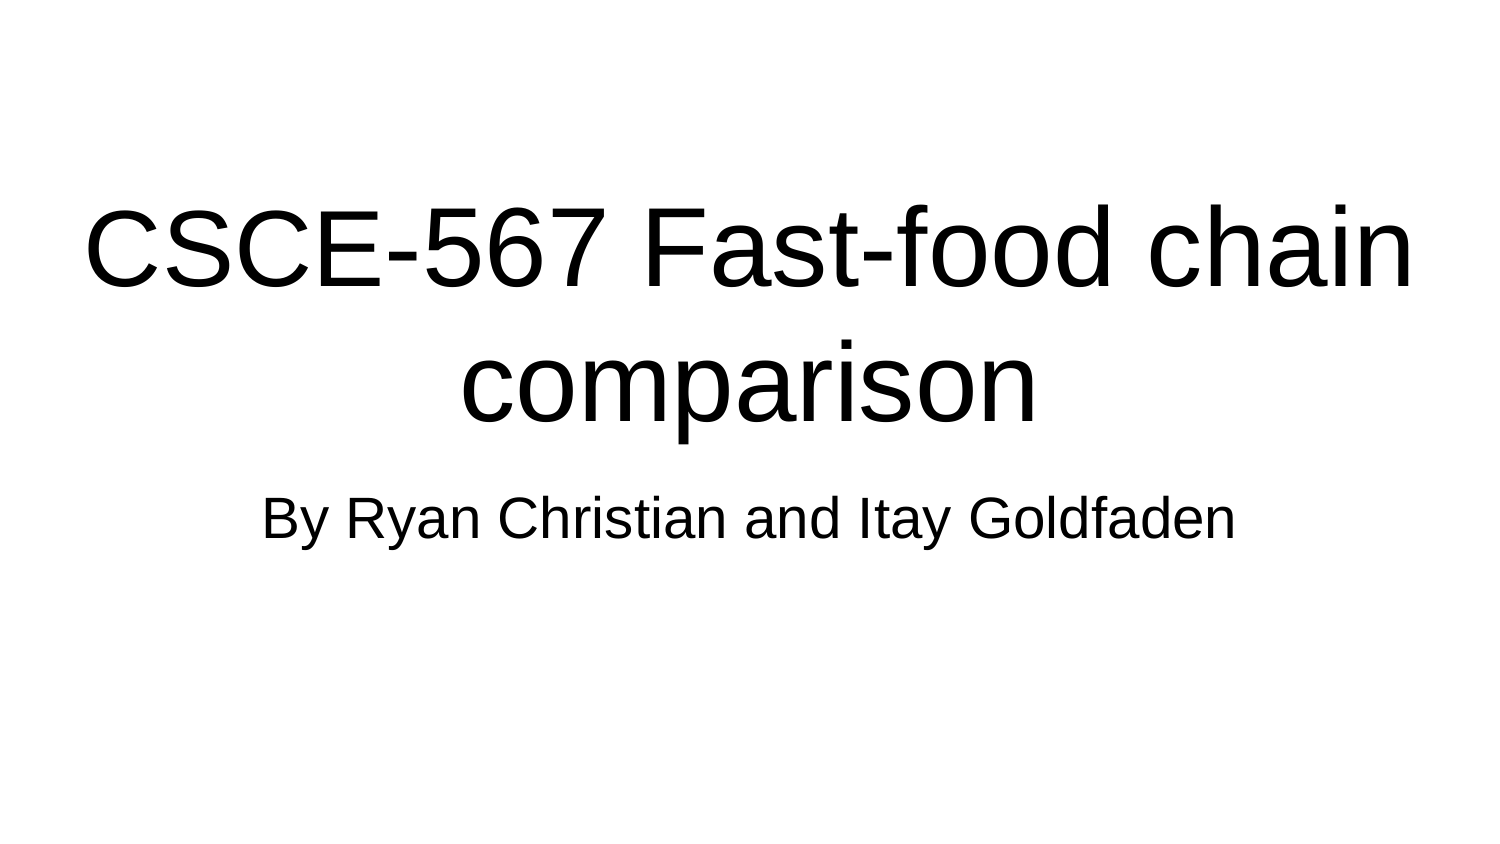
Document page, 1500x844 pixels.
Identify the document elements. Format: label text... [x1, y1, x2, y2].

title CSCE-567 Fast-food chain comparison [51, 122, 1449, 459]
subtitle By Ryan Christian and Itay Goldfaden [51, 464, 1449, 595]
